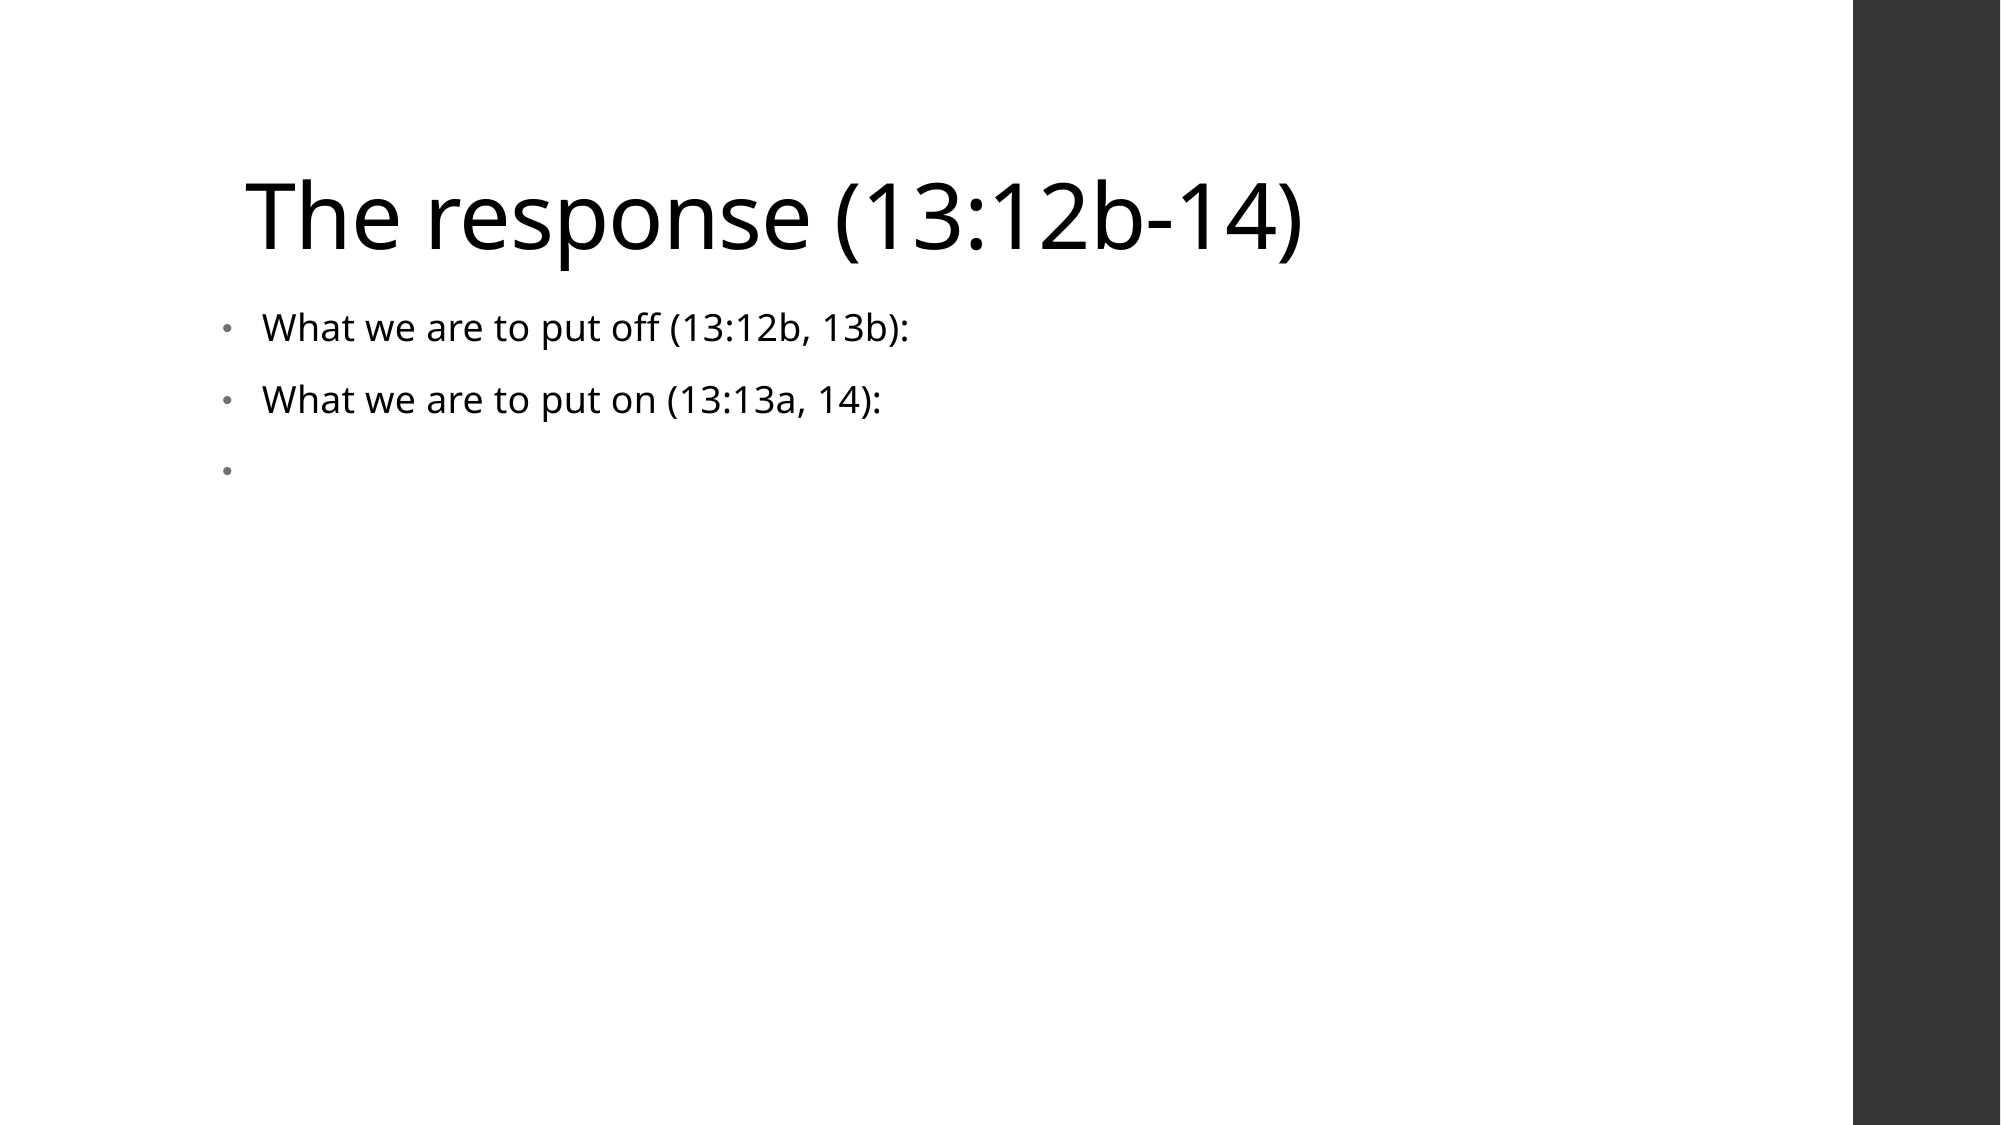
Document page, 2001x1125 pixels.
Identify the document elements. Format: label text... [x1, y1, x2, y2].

title The response (13:12b-14) [206, 60, 1797, 278]
list What we are to put off (13:12b, 13b): What we are to put on (13:13a, 14): [206, 299, 1617, 1014]
